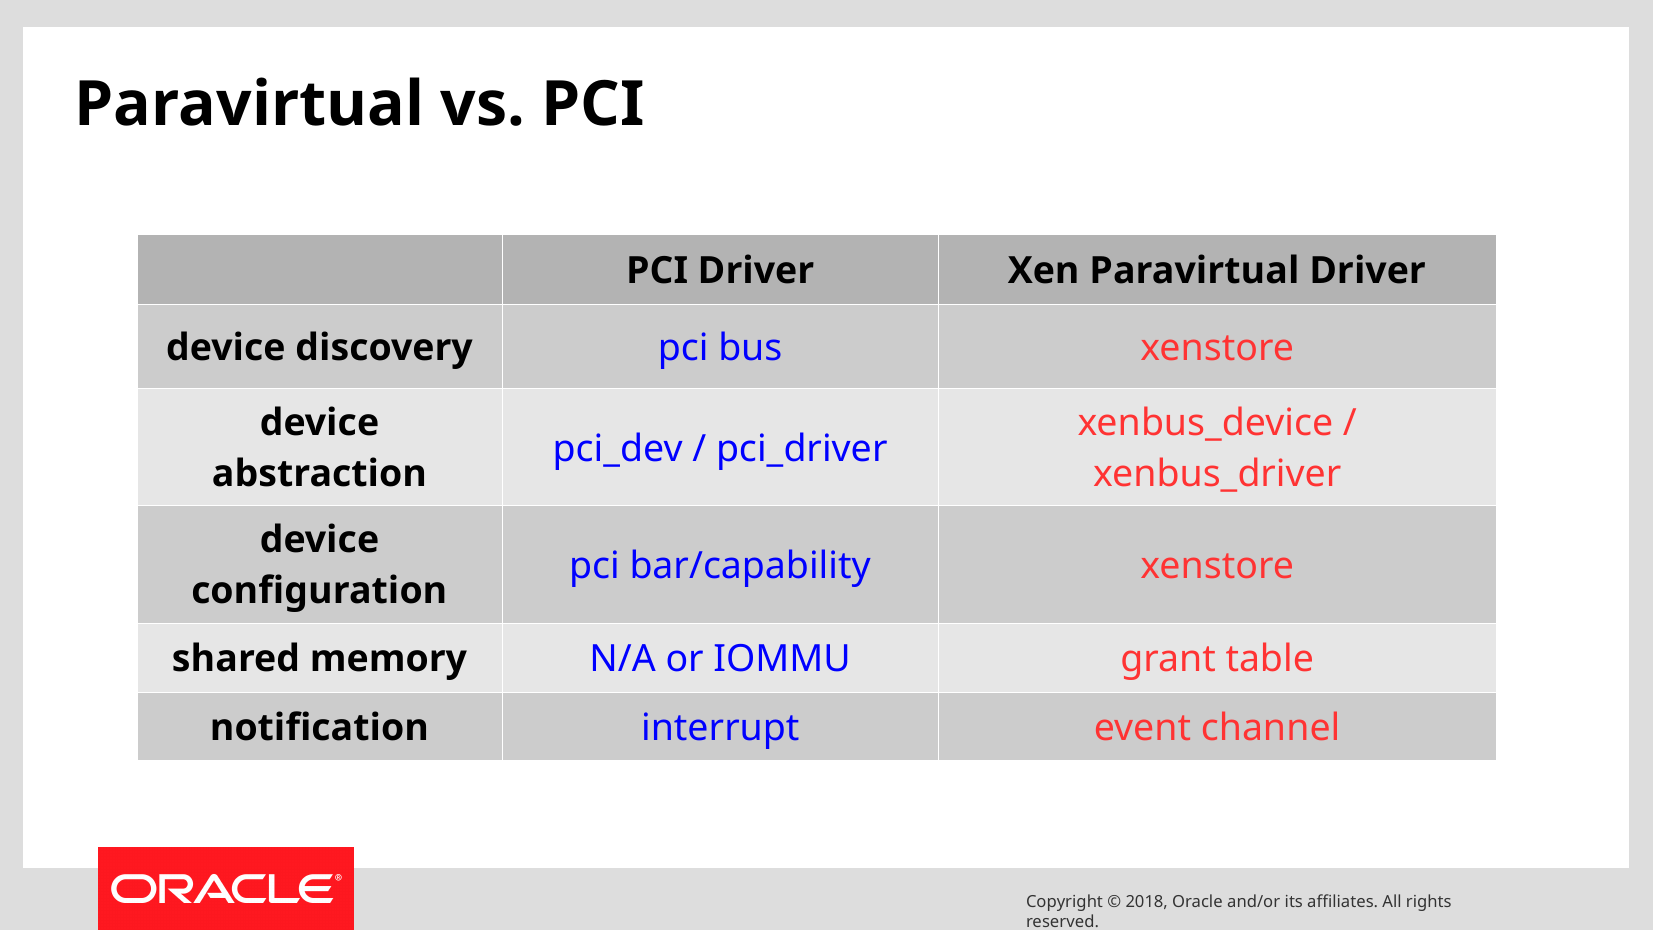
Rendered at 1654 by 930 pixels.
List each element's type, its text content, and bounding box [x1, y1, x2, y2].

table_cell pci bar/capability [503, 506, 938, 623]
table_cell grant table [939, 624, 1496, 692]
table_cell pci bus [503, 305, 938, 388]
table_header [138, 235, 502, 304]
table_header Xen Paravirtual Driver [939, 235, 1496, 304]
table_cell xenbus_device / xenbus_driver [939, 389, 1496, 505]
table_cell notification [138, 693, 502, 760]
table_cell xenstore [939, 305, 1496, 388]
table_cell interrupt [503, 693, 938, 760]
table_cell xenstore [939, 506, 1496, 623]
table_cell N/A or IOMMU [503, 624, 938, 692]
text_box [23, 27, 1629, 868]
table_cell shared memory [138, 624, 502, 692]
table_cell pci_dev / pci_driver [503, 389, 938, 505]
table_cell device configuration [138, 506, 502, 623]
table_cell event channel [939, 693, 1496, 760]
table_header PCI Driver [503, 235, 938, 304]
table_cell device discovery [138, 305, 502, 388]
table_cell device abstraction [138, 389, 502, 505]
text_box Paravirtual vs. PCI [60, 50, 1629, 151]
picture [98, 847, 354, 930]
text_box Copyright © 2018, Oracle and/or its affiliates. All rights reserved. [1011, 883, 1534, 918]
